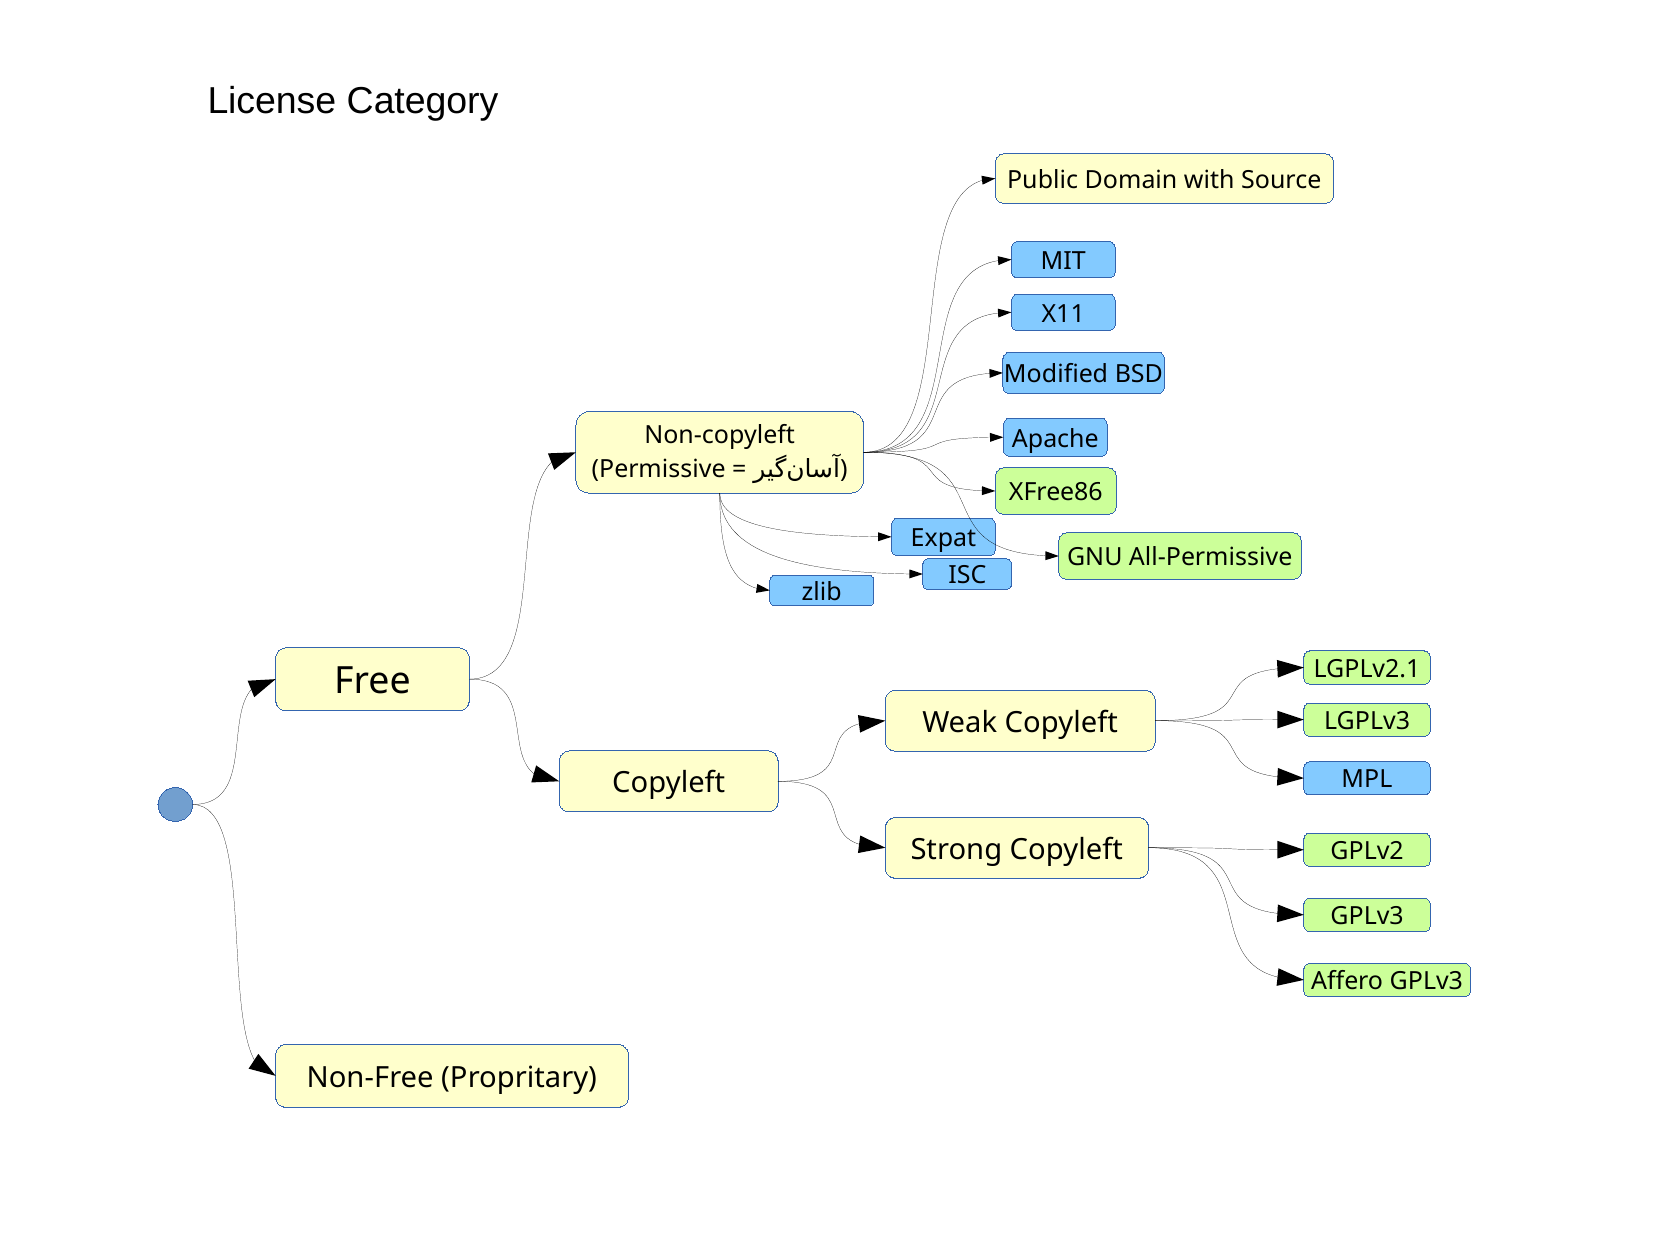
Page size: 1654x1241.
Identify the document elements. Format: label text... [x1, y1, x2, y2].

text_box Free [275, 647, 470, 711]
text_box GPLv2 [1303, 833, 1431, 867]
text_box Strong Copyleft [885, 817, 1149, 879]
text_box zlib [769, 575, 874, 606]
text_box Modified BSD [1002, 352, 1165, 394]
text_box GNU All-Permissive [1058, 532, 1302, 580]
text_box LGPLv2.1 [1303, 650, 1431, 685]
text_box Copyleft [559, 750, 779, 812]
text_box XFree86 [995, 467, 1117, 515]
text_box ISC [922, 558, 1012, 590]
text_box Affero GPLv3 [1303, 963, 1471, 997]
text_box Expat [891, 518, 996, 556]
text_box MIT [1011, 241, 1116, 278]
text_box Non-Free (Propritary) [275, 1044, 629, 1108]
text_box License Category [192, 72, 519, 127]
text_box LGPLv3 [1303, 703, 1431, 737]
text_box Non-copyleft (Permissive = آسان‌گیر) [575, 411, 864, 494]
text_box X11 [1011, 294, 1116, 331]
text_box GPLv3 [1303, 898, 1431, 932]
text_box Weak Copyleft [885, 690, 1156, 752]
text_box [157, 787, 193, 822]
text_box MPL [1303, 761, 1431, 795]
text_box Public Domain with Source [995, 153, 1334, 204]
text_box Apache [1003, 418, 1108, 457]
text_box Expat [971, 518, 996, 544]
